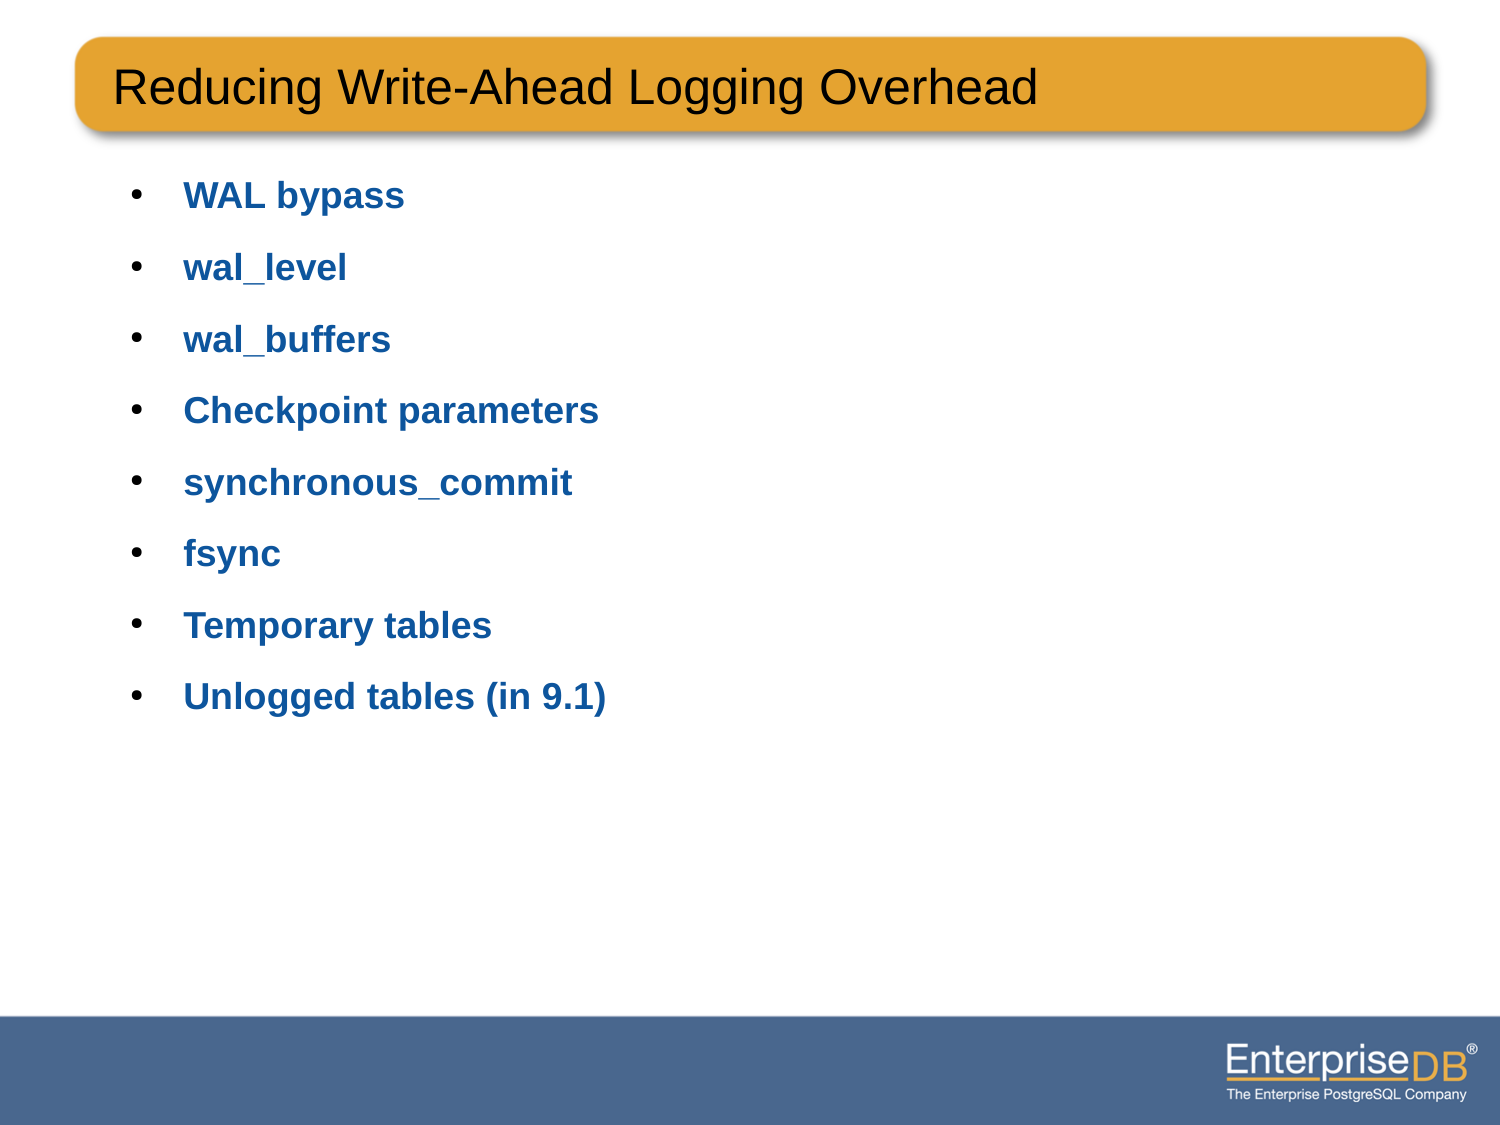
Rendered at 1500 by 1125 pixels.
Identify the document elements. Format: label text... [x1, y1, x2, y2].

list WAL bypass wal_level wal_buffers Checkpoint parameters synchronous_commit fsync Temporary tables Unlogged tables (in 9.1) [112, 174, 1388, 948]
picture [0, 0, 1500, 1125]
title Reducing Write-Ahead Logging Overhead [112, 37, 1388, 138]
